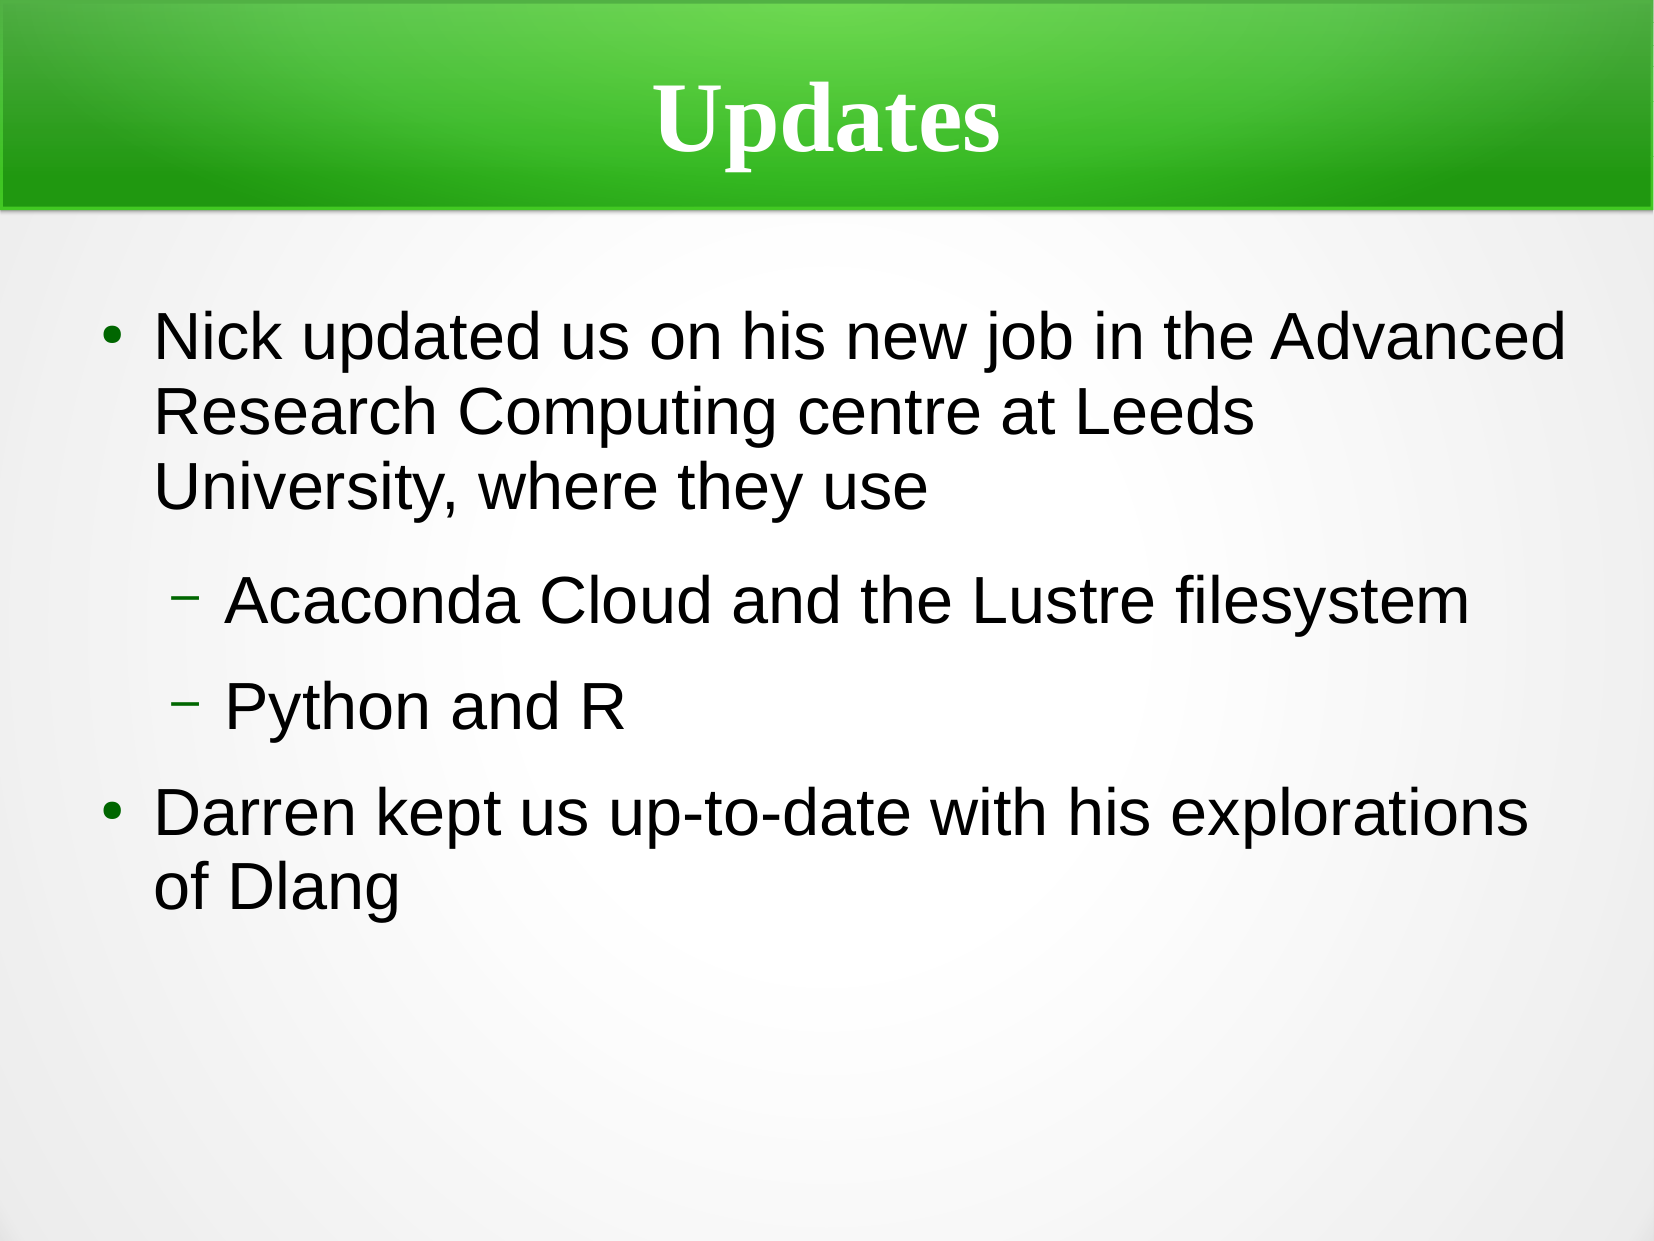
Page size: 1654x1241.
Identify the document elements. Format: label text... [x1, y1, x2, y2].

list Nick updated us on his new job in the Advanced Research Computing centre at Leeds University, where they use Acaconda Cloud and the Lustre filesystem Python and R Darren kept us up-to-date with his explorations of Dlang [82, 299, 1571, 1193]
title Updates [82, 45, 1571, 192]
